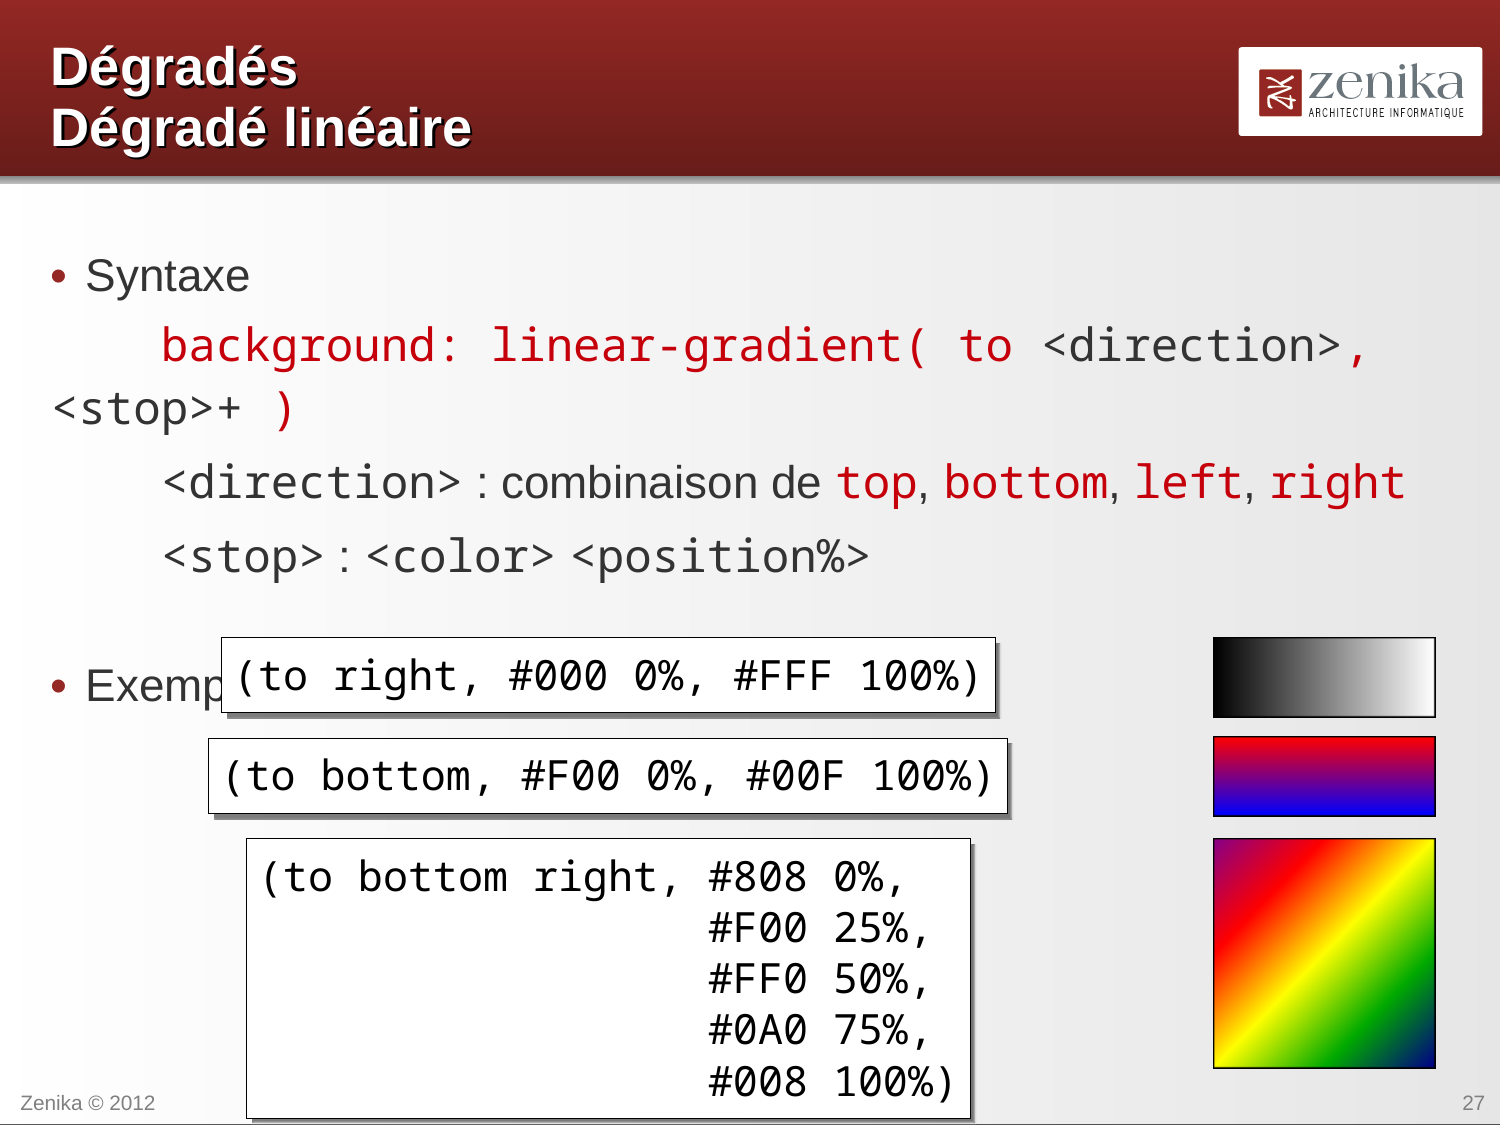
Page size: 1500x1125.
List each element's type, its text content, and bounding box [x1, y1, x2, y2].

picture [1213, 838, 1436, 1069]
text_box (to right, #000 0%, #FFF 100%) [221, 637, 996, 713]
picture [1257, 58, 1464, 125]
text_box (to bottom, #F00 0%, #00F 100%) [208, 738, 1008, 814]
text_box (to bottom right, #808 0%, #F00 25%, #FF0 50%, #0A0 75%, #008 100%) [246, 838, 971, 1119]
title Dégradés Dégradé linéaire [50, 15, 1206, 180]
list Syntaxe background: linear-gradient( to <direction>, <stop>+ ) <direction> : combinaison de top, bottom, left, right <stop> : <color> <position%> Exemples [50, 249, 1435, 1079]
picture [1213, 637, 1436, 718]
picture [1213, 736, 1436, 817]
